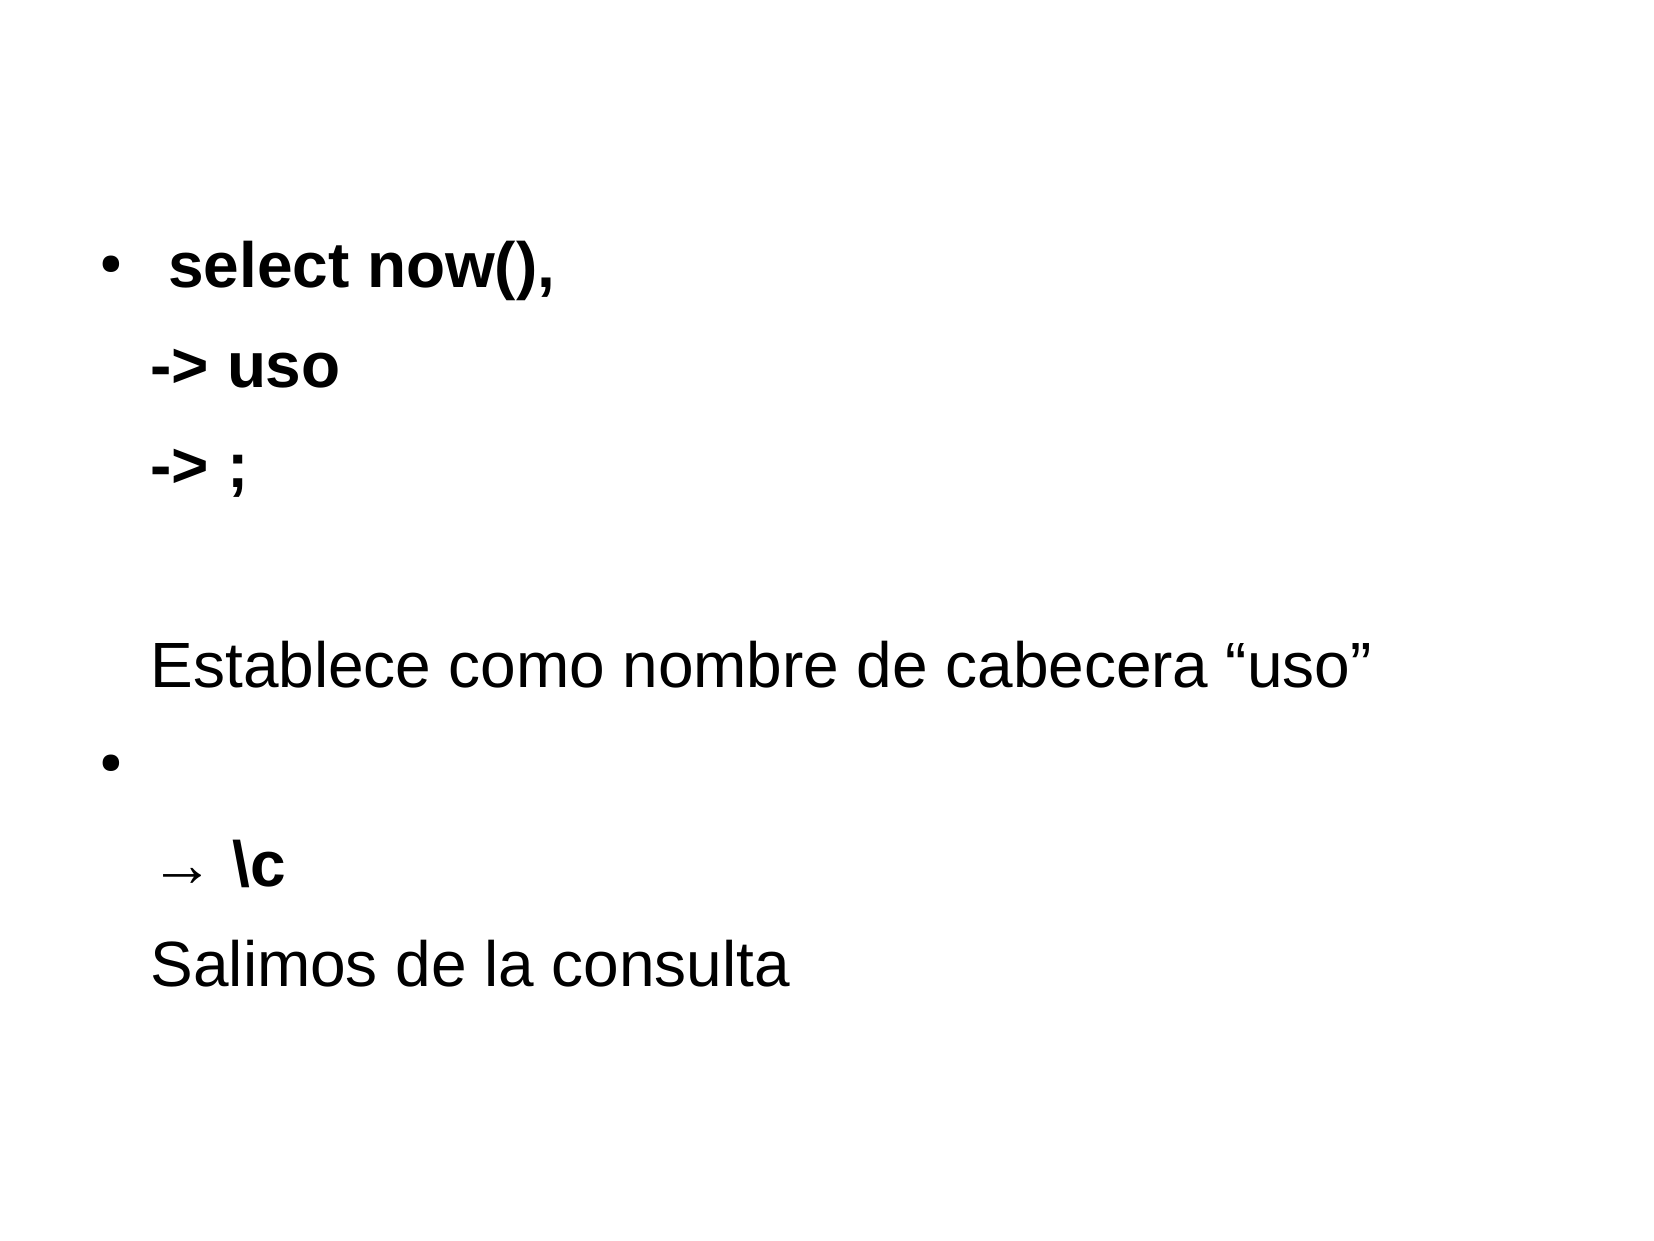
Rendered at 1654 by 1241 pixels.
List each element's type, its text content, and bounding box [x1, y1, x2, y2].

list select now(), -> uso -> ; Establece como nombre de cabecera “uso” → \c Salimos de la consulta [82, 129, 1571, 1010]
